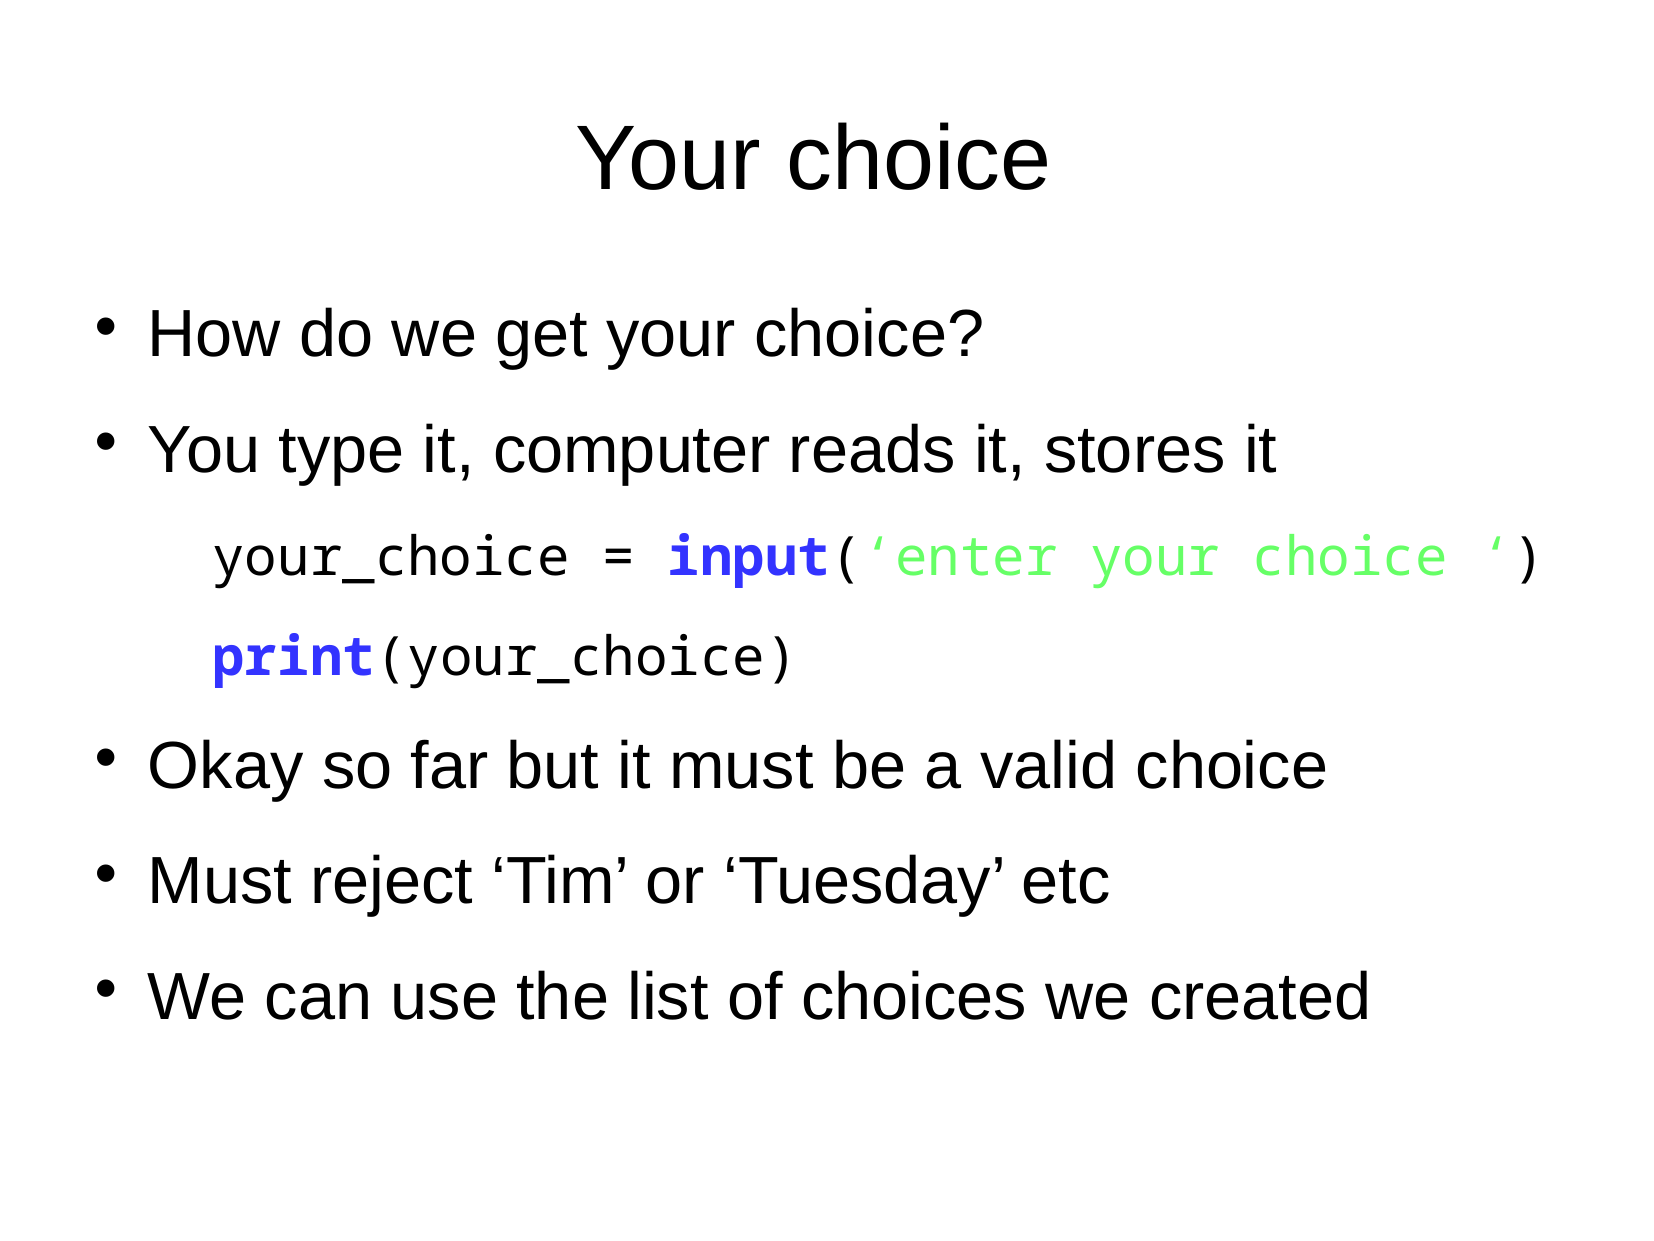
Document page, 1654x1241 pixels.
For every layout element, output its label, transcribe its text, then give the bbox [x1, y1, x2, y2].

text_box How do we get your choice? You type it, computer reads it, stores it your_choice = input(‘enter your choice ‘) print(your_choice) Okay so far but it must be a valid choice Must reject ‘Tim’ or ‘Tuesday’ etc We can use the list of choices we created [76, 290, 1565, 1010]
text_box Your choice [82, 49, 1571, 257]
